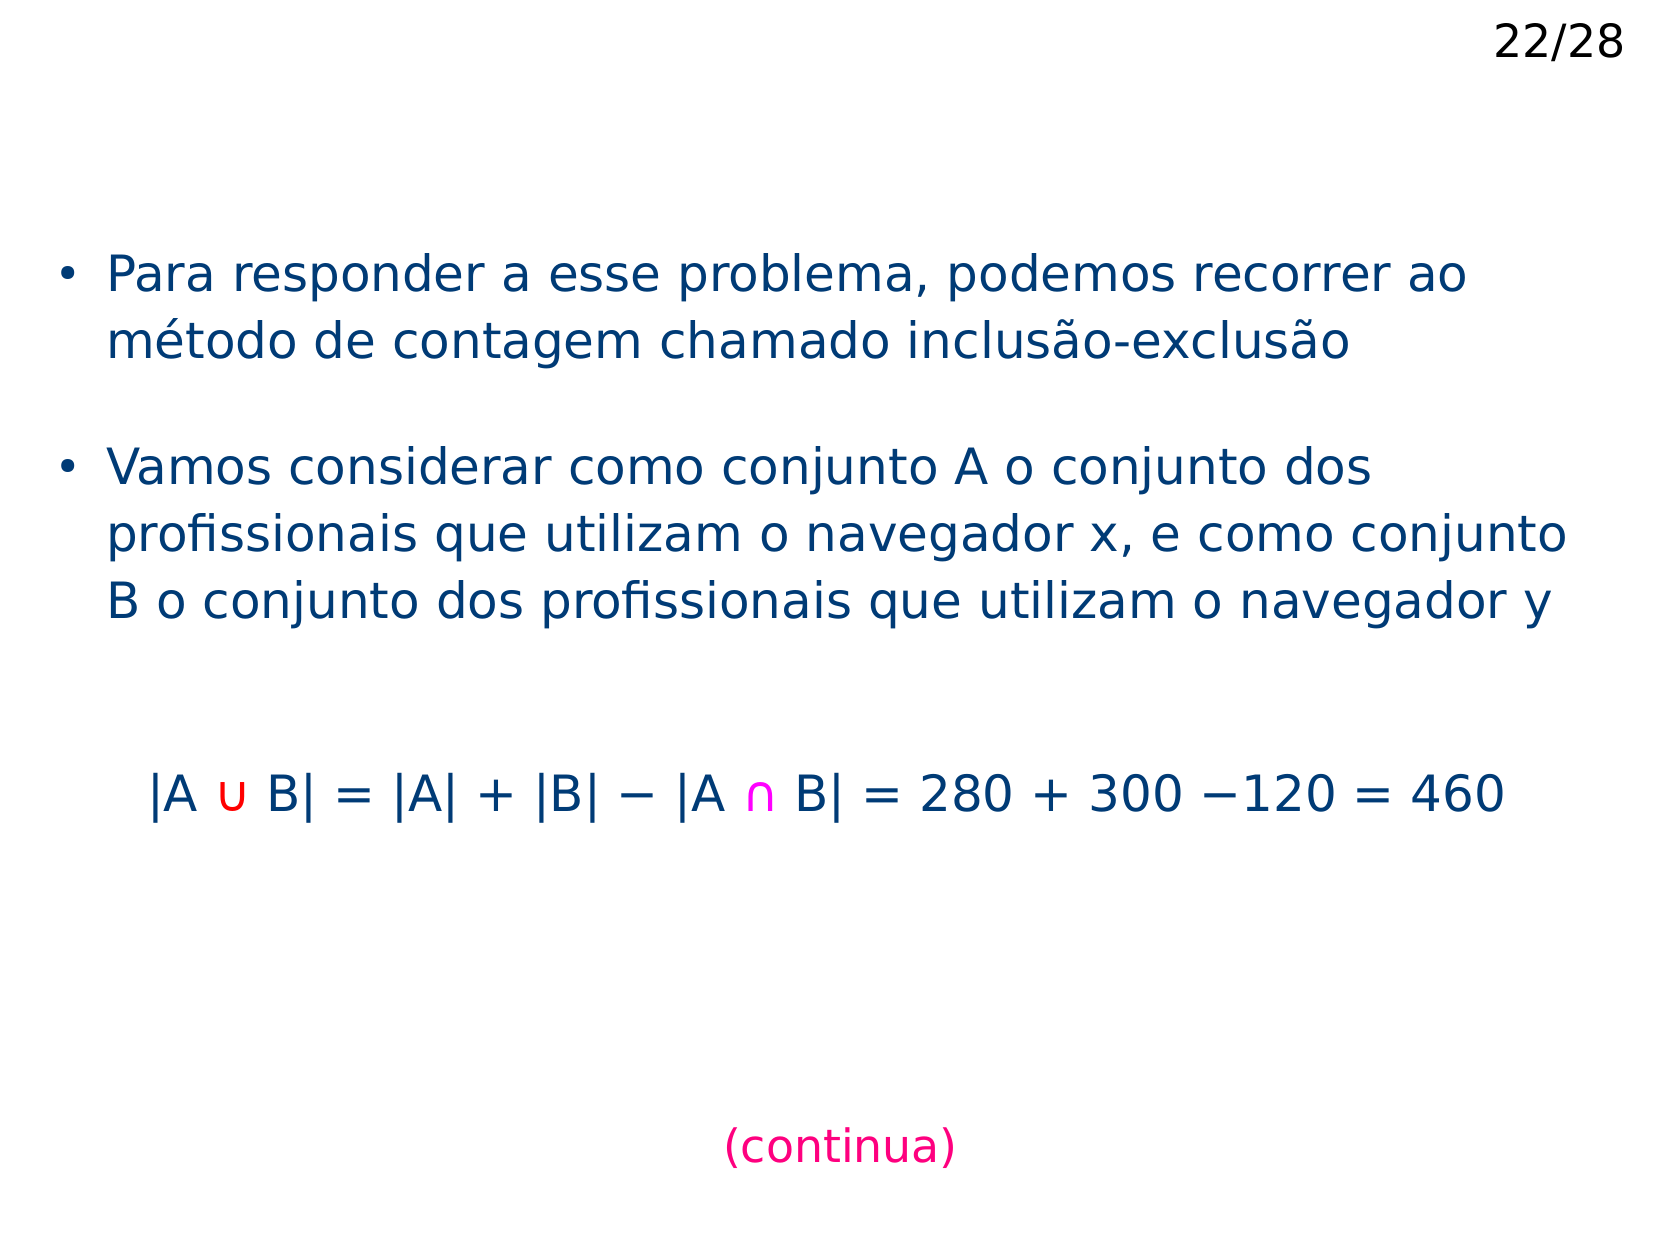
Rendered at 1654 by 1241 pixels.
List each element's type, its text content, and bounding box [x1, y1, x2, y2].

list Para responder a esse problema, podemos recorrer ao método de contagem chamado inclusão-exclusão Vamos considerar como conjunto A o conjunto dos profissionais que utilizam o navegador x, e como conjunto B o conjunto dos profissionais que utilizam o navegador y |A ∪ B| = |A| + |B| − |A ∩ B| = 280 + 300 −120 = 460 [59, 236, 1595, 1211]
text_box (continua) [708, 1113, 973, 1182]
